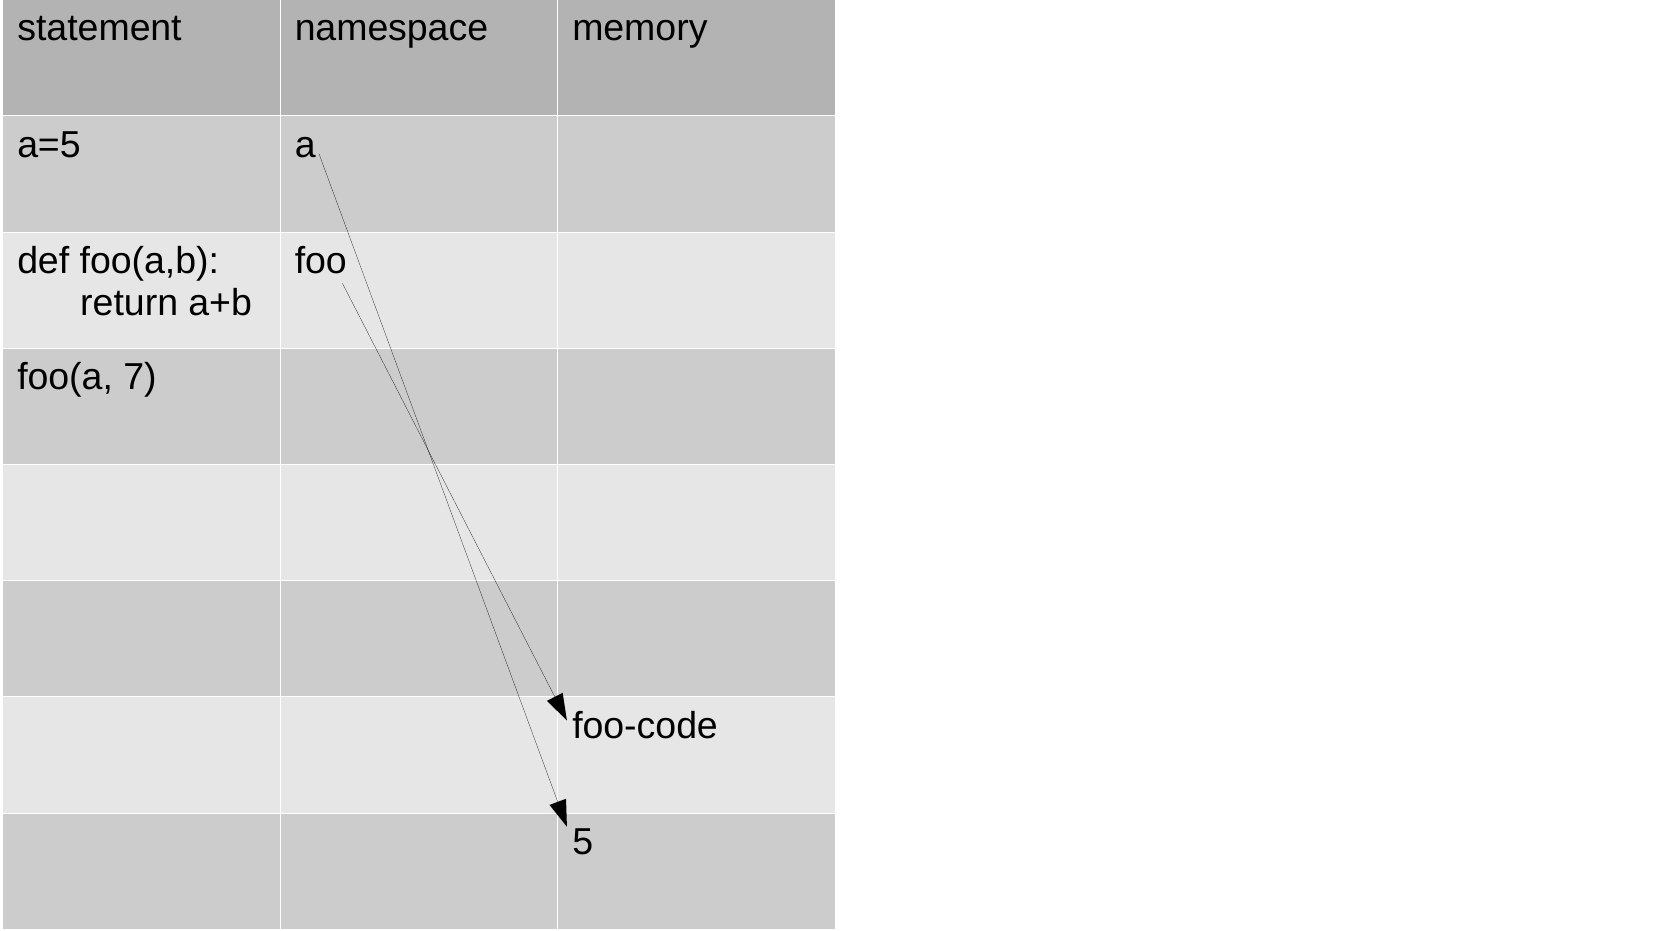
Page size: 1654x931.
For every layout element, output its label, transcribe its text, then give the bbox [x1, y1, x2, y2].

table_cell [477, 581, 553, 696]
table_cell [281, 697, 557, 813]
table_cell [520, 697, 557, 796]
table_cell [392, 349, 557, 464]
table_cell [435, 466, 494, 580]
table_cell [558, 116, 835, 232]
table_header memory [558, 0, 835, 115]
table_cell foo [349, 233, 557, 348]
table_cell [558, 349, 835, 464]
table_cell foo(a, 7) [3, 349, 280, 464]
table_cell [281, 349, 432, 464]
table_cell [558, 581, 835, 696]
table_cell [3, 581, 280, 696]
table_cell [3, 465, 280, 580]
table_cell [3, 814, 280, 929]
table_cell foo [281, 233, 390, 348]
table_cell foo-code [558, 697, 835, 813]
table_header namespace [281, 0, 557, 115]
table_cell [281, 581, 518, 696]
table_cell a=5 [3, 116, 280, 232]
table_cell [377, 349, 422, 436]
table_cell 5 [558, 814, 835, 929]
table_cell a [281, 116, 557, 232]
table_header statement [3, 0, 280, 115]
table_cell [281, 814, 557, 929]
table_cell [558, 465, 835, 580]
table_cell [281, 465, 475, 580]
table_cell [558, 233, 835, 348]
table_cell [496, 581, 557, 696]
table_cell [3, 697, 280, 813]
table_cell def foo(a,b): return a+b [3, 233, 280, 348]
table_cell [437, 465, 557, 580]
